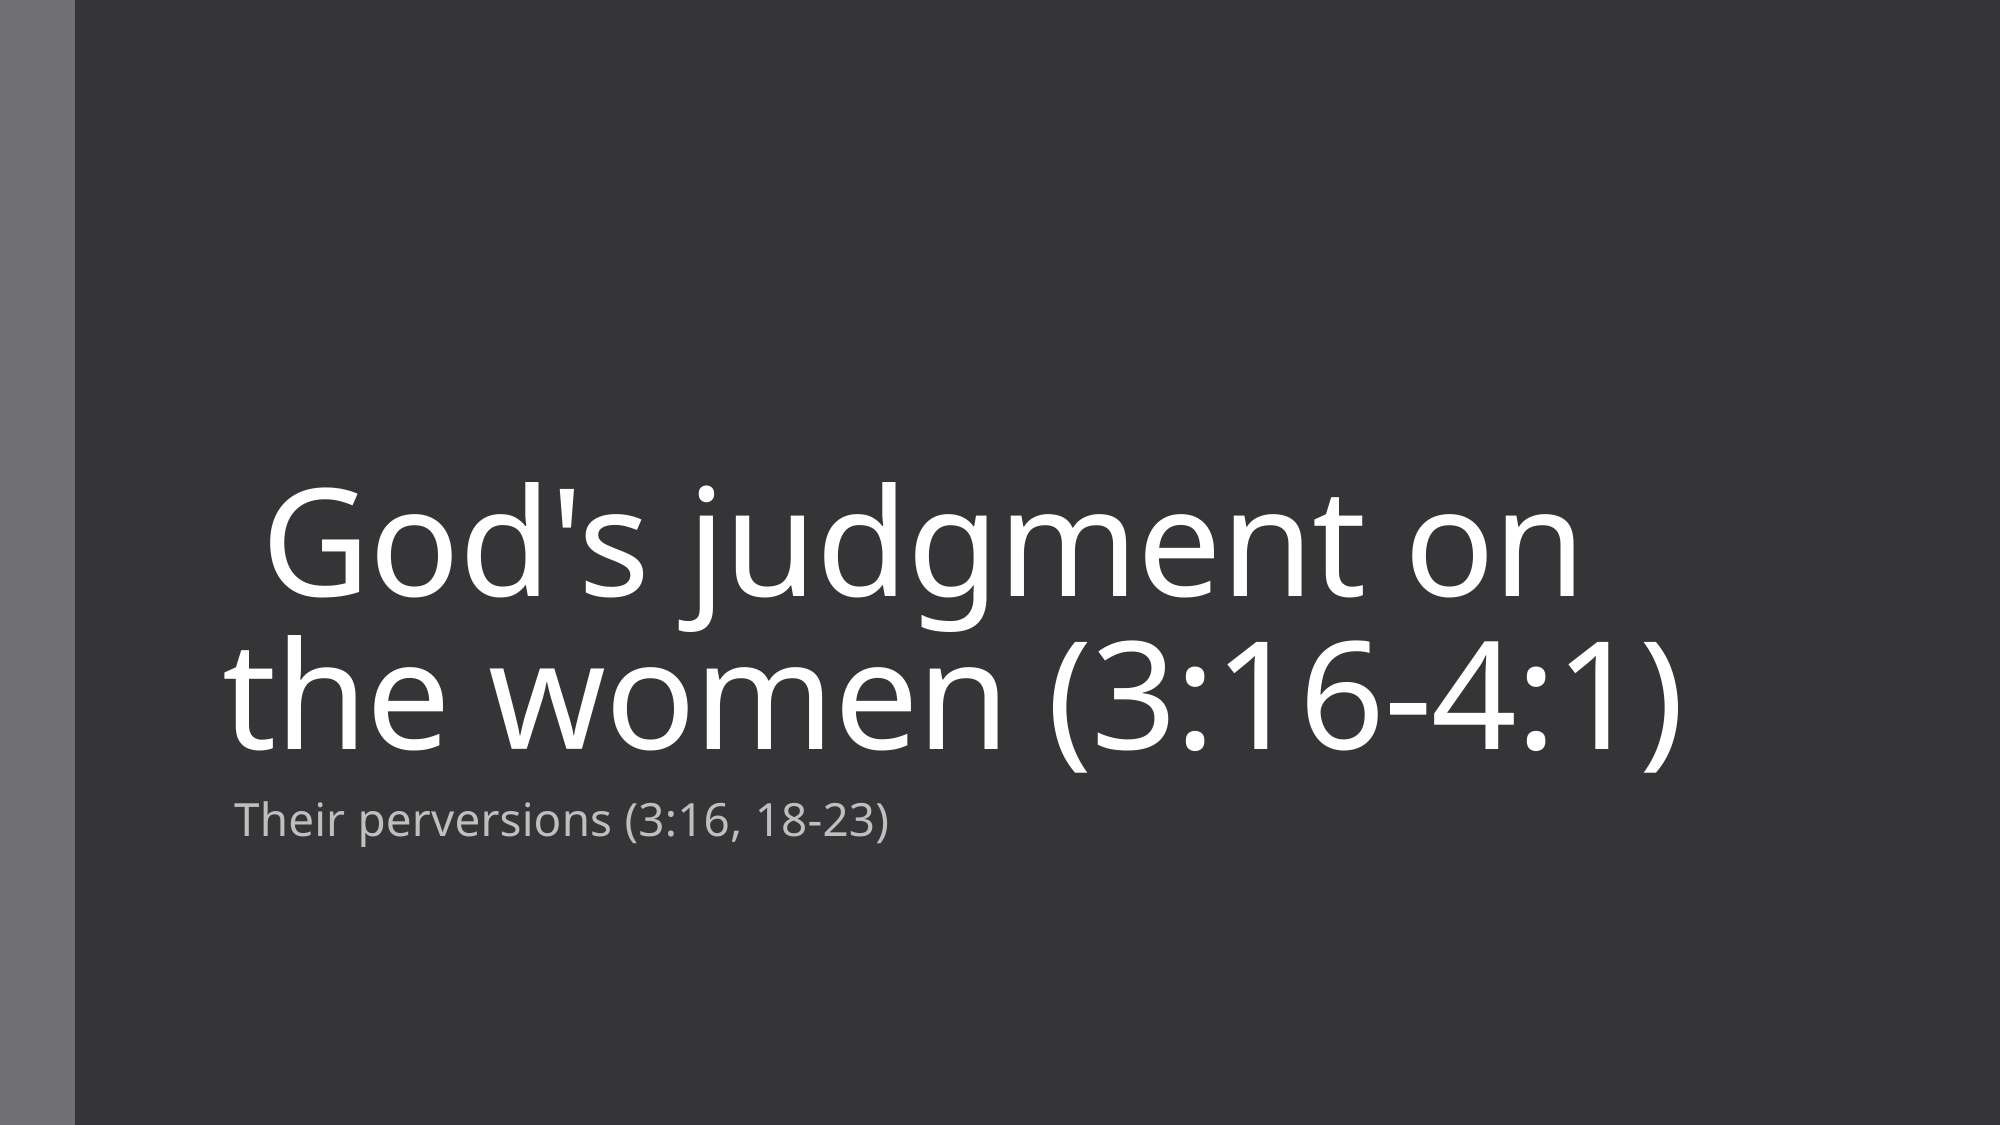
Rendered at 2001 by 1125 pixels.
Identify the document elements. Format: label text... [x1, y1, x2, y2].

title God's judgment on the women (3:16-4:1) [206, 124, 1752, 787]
subtitle Their perversions (3:16, 18-23) [206, 787, 1752, 1066]
